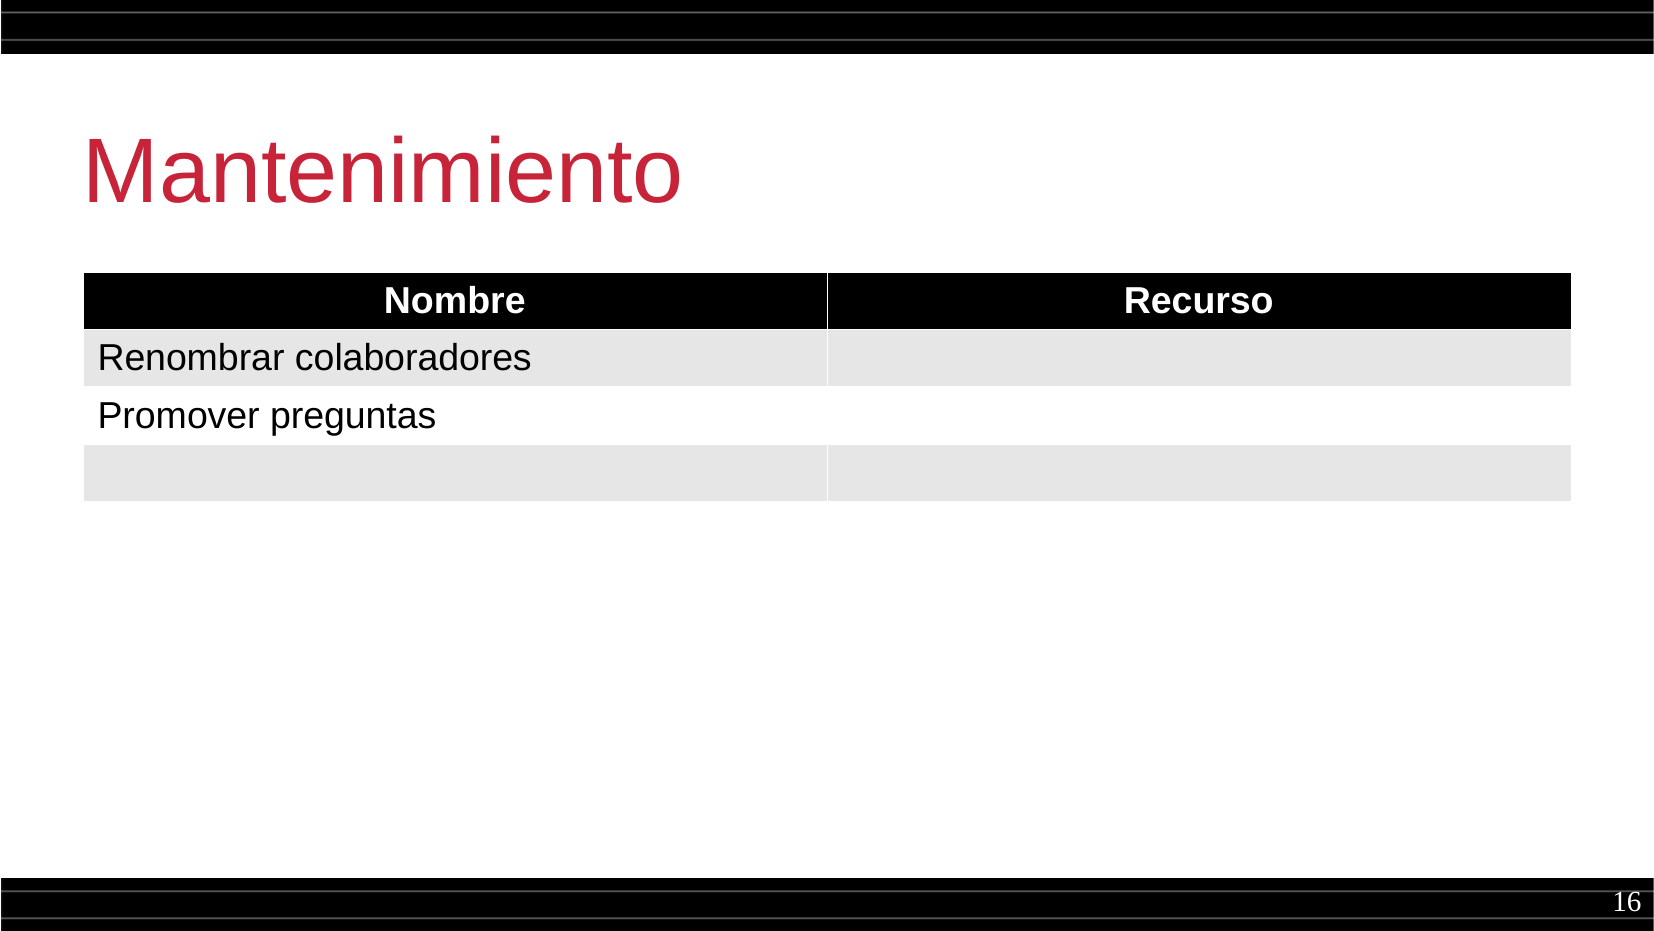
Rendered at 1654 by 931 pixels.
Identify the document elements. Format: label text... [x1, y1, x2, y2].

table_cell [84, 502, 827, 559]
table_cell [84, 445, 827, 501]
picture [1, 878, 1654, 931]
table_cell Renombrar colaboradores [84, 330, 827, 386]
table_cell [828, 330, 1571, 386]
table_header Nombre [84, 273, 827, 329]
table_cell [828, 502, 1571, 559]
table_header Recurso [828, 273, 1571, 329]
table_cell [828, 387, 1571, 444]
table_cell [828, 445, 1571, 501]
title Mantenimiento [82, 92, 1571, 249]
table_cell Promover preguntas [84, 387, 827, 444]
picture [1, 0, 1654, 54]
